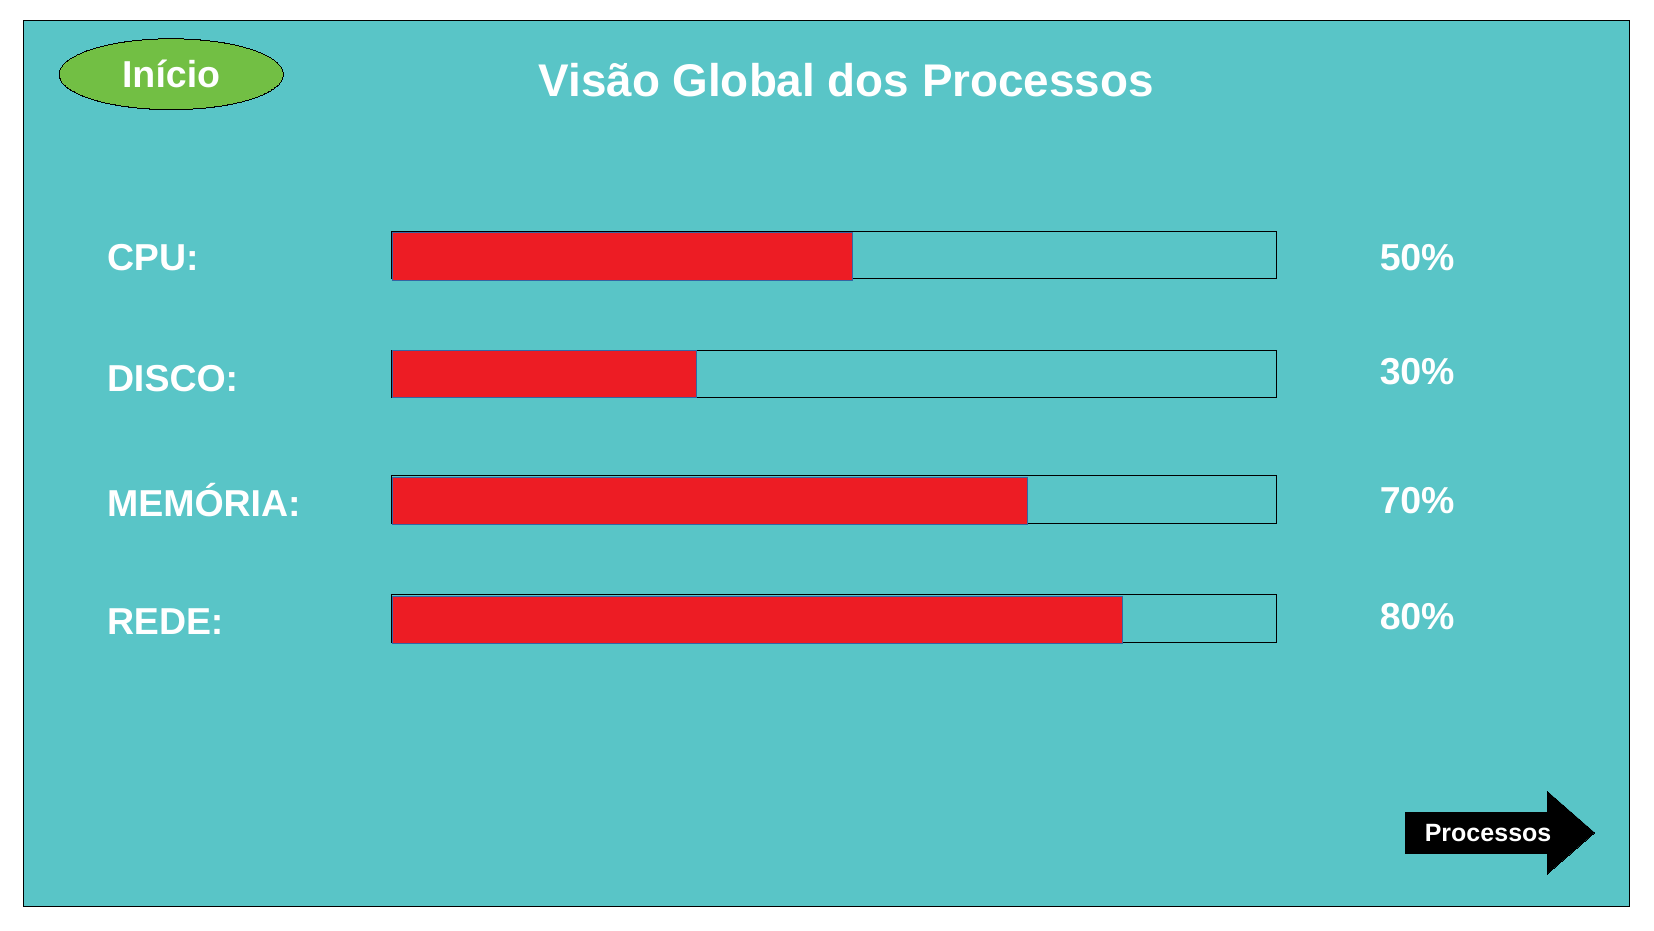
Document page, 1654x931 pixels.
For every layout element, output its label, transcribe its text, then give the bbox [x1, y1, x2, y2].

text_box 70% [1365, 472, 1470, 530]
text_box Processos [1405, 791, 1595, 875]
text_box CPU: [92, 229, 223, 286]
text_box REDE: [92, 592, 249, 692]
text_box MEMÓRIA: [92, 475, 319, 533]
text_box 30% [1365, 343, 1470, 401]
text_box DISCO: [92, 349, 260, 449]
text_box 80% [1365, 588, 1470, 646]
text_box Visão Global dos Processos [524, 47, 1170, 114]
text_box 50% [1365, 229, 1470, 287]
text_box [23, 20, 1630, 907]
text_box Início [59, 38, 284, 110]
